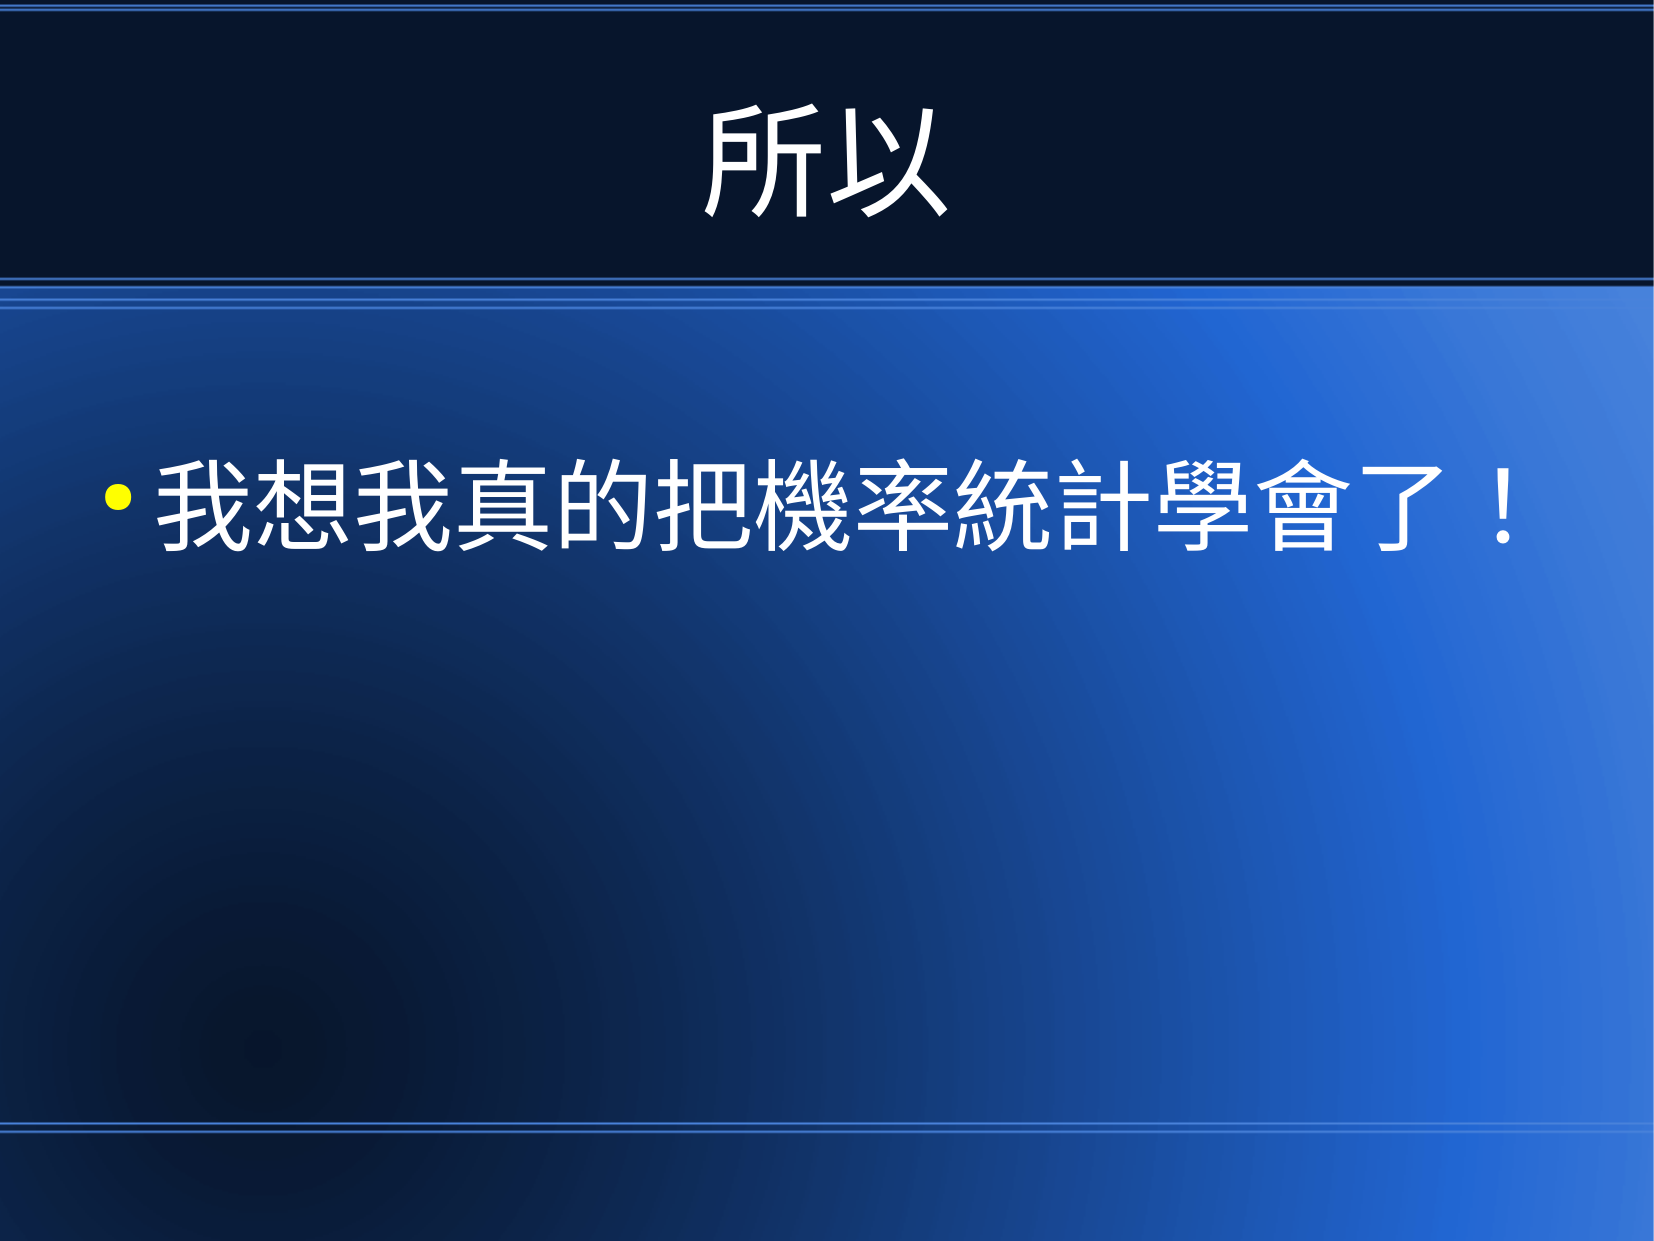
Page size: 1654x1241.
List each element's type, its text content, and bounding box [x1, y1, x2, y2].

title 所以 [82, 49, 1571, 257]
list 我想我真的把機率統計學會了！ [82, 355, 1571, 1241]
picture [0, 0, 1654, 1241]
